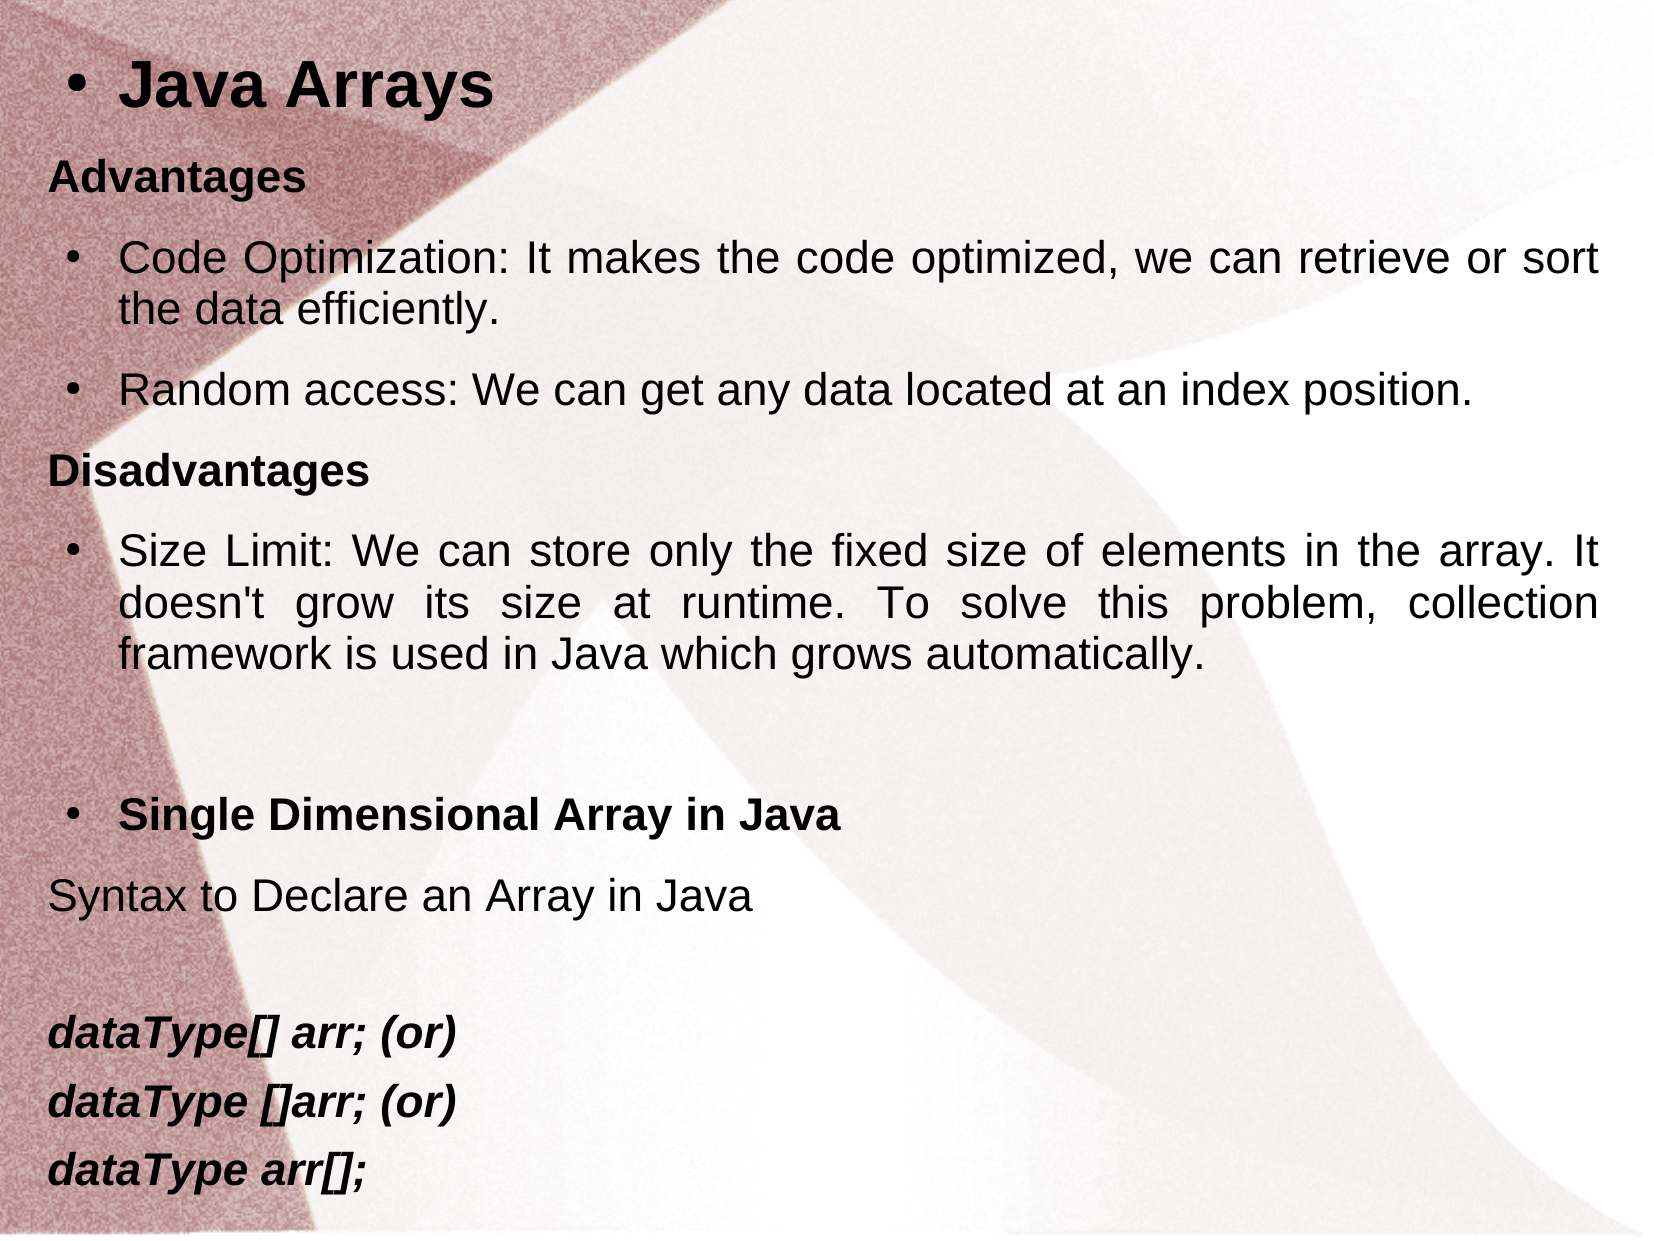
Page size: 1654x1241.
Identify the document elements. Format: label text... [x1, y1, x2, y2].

list Java Arrays Advantages Code Optimization: It makes the code optimized, we can retrieve or sort the data efficiently. Random access: We can get any data located at an index position. Disadvantages Size Limit: We can store only the fixed size of elements in the array. It doesn't grow its size at runtime. To solve this problem, collection framework is used in Java which grows automatically. Single Dimensional Array in Java Syntax to Declare an Array in Java dataType[] arr; (or) dataType []arr; (or) dataType arr[]; [47, 47, 1601, 1205]
picture [0, 0, 1654, 1241]
